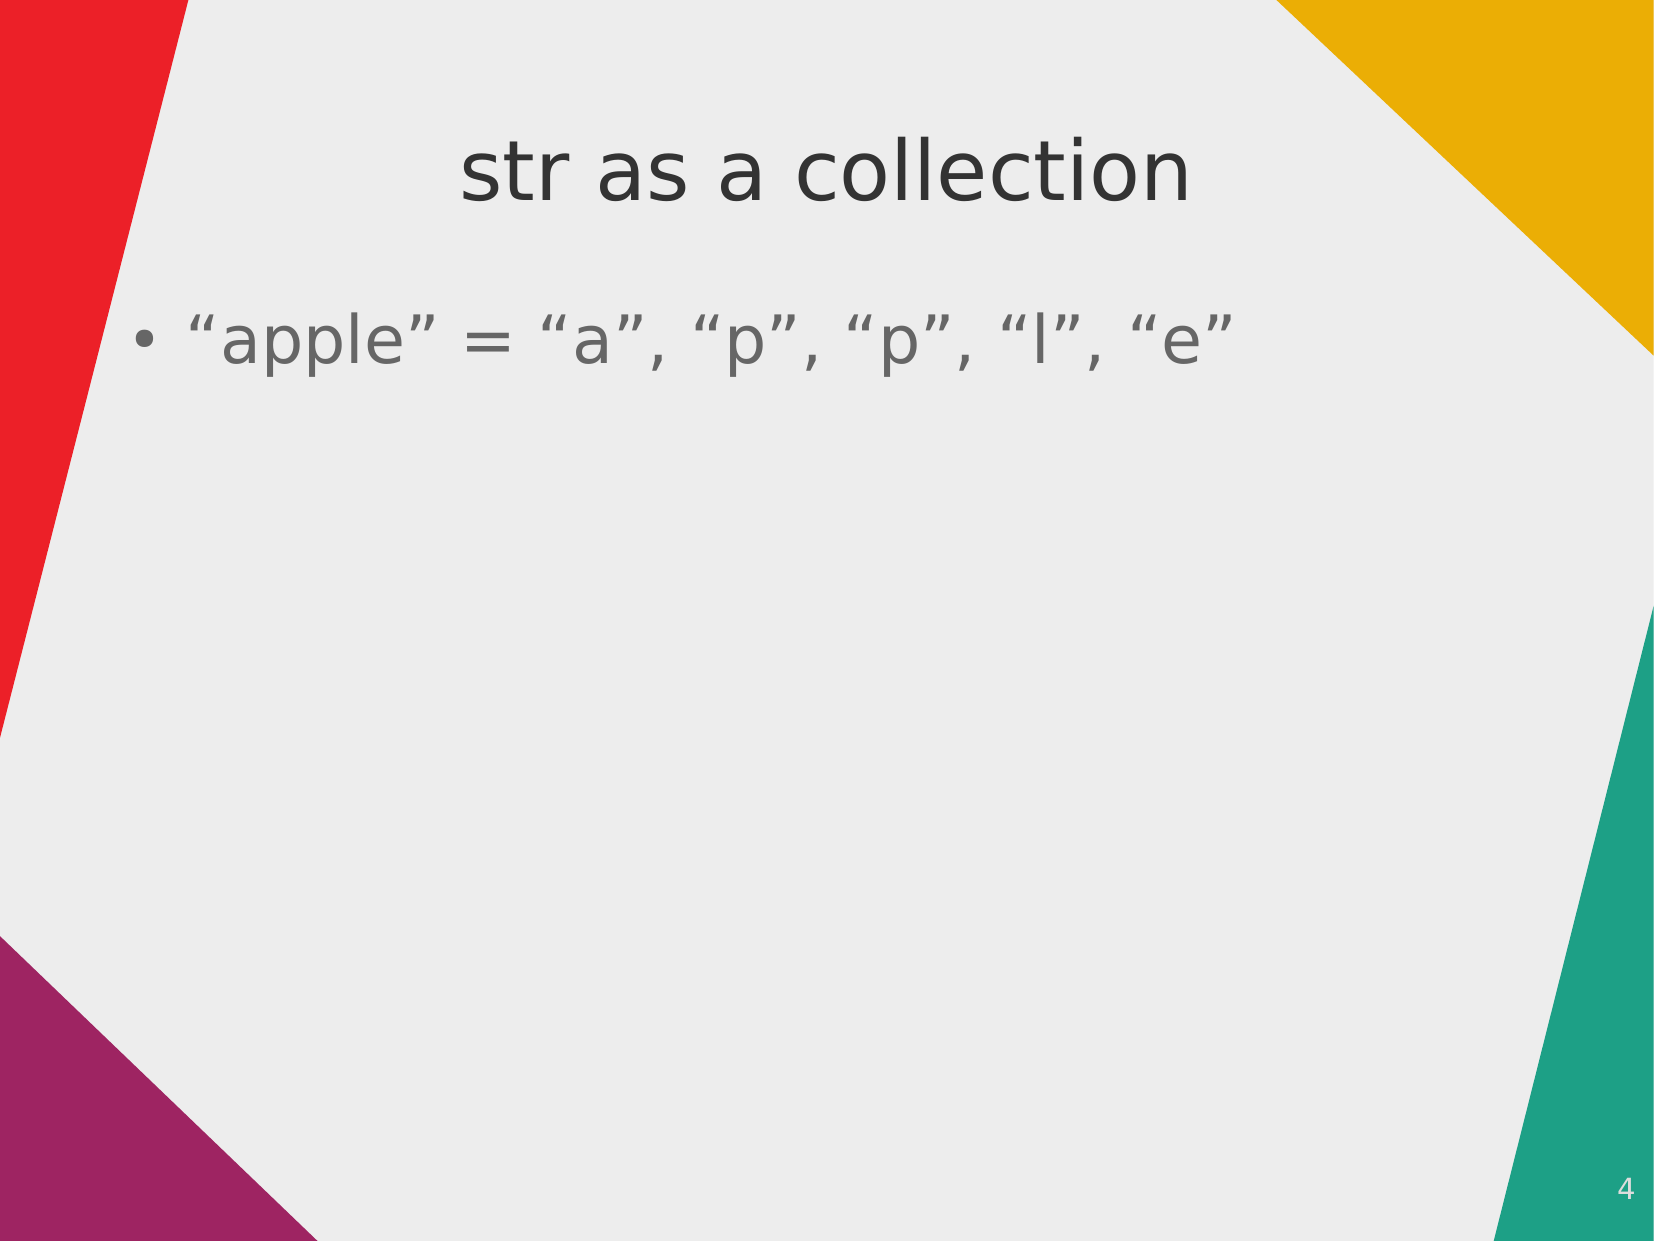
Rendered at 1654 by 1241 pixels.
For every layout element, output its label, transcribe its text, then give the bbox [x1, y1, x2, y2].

title str as a collection [114, 73, 1539, 271]
list “apple” = “a”, “p”, “p”, “l”, “e” [114, 302, 1539, 1033]
